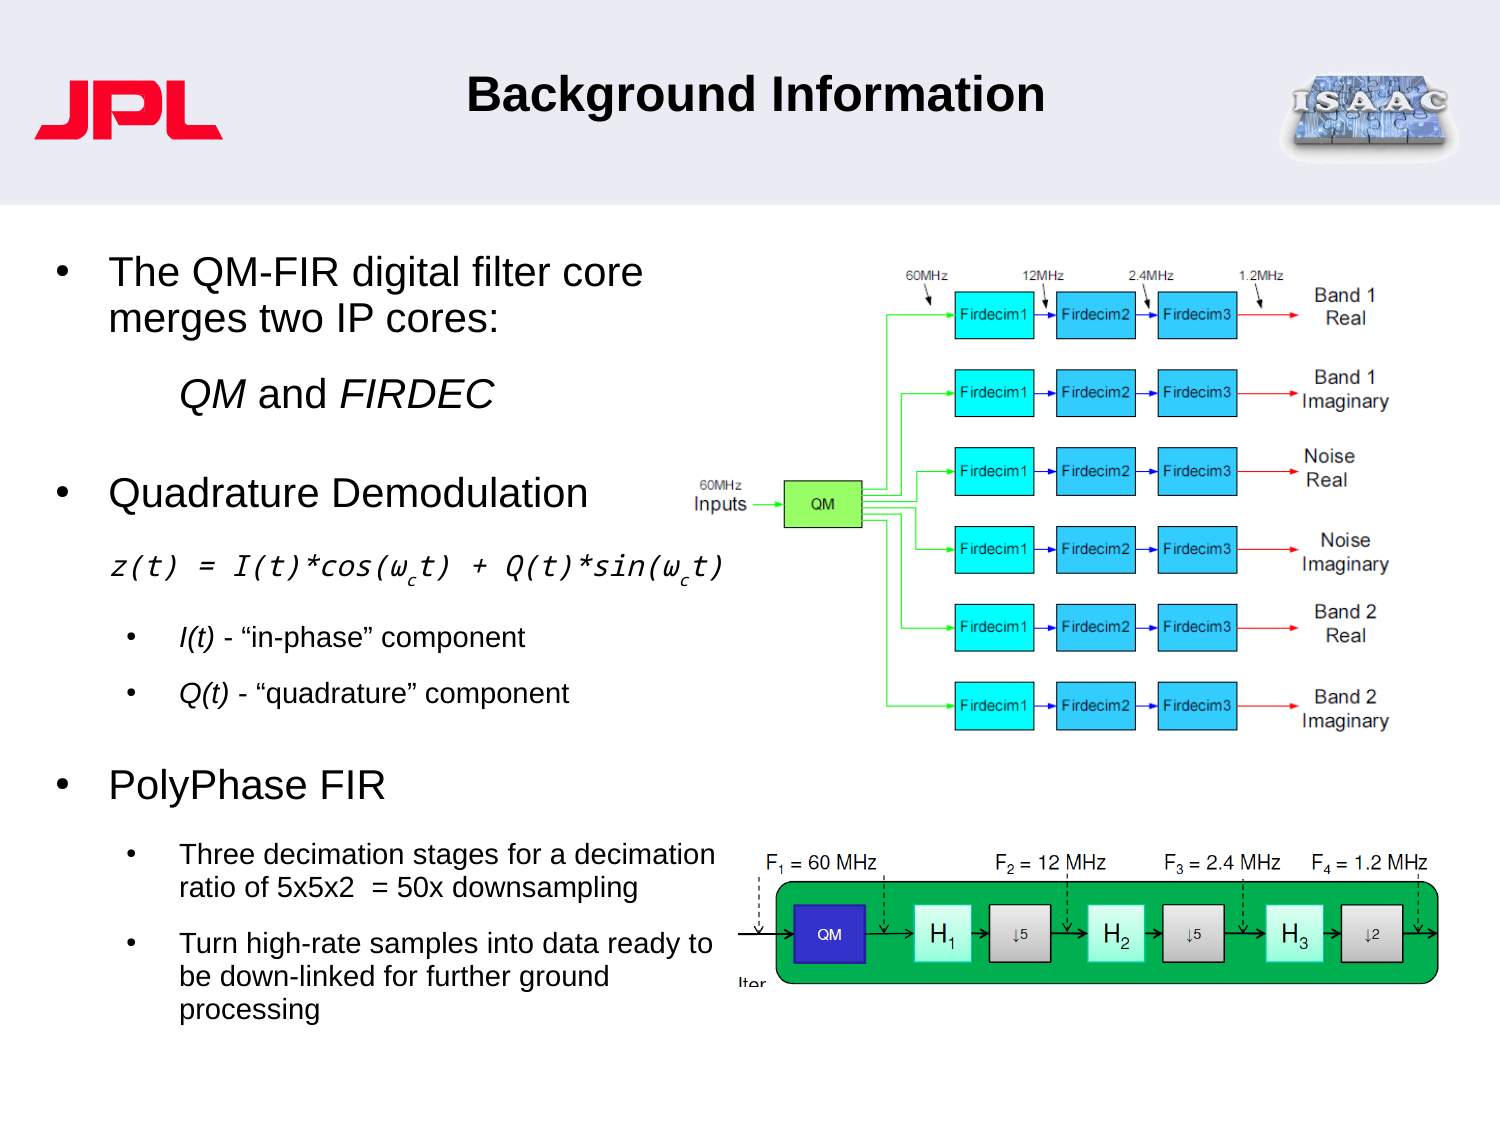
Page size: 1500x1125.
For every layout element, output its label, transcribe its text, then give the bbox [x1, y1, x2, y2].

title Background Information [225, 0, 1288, 188]
picture [739, 250, 1426, 745]
picture [738, 852, 1440, 987]
picture [1288, 49, 1463, 168]
list The QM-FIR digital filter core merges two IP cores: QM and FIRDEC Quadrature Demodulation z(t) = I(t)*cos(ωct) + Q(t)*sin(ωct) I(t) - “in-phase” component Q(t) - “quadrature” component PolyPhase FIR Three decimation stages for a decimation ratio of 5x5x2 = 50x downsampling Turn high-rate samples into data ready to be down-linked for further ground processing [37, 248, 739, 1024]
